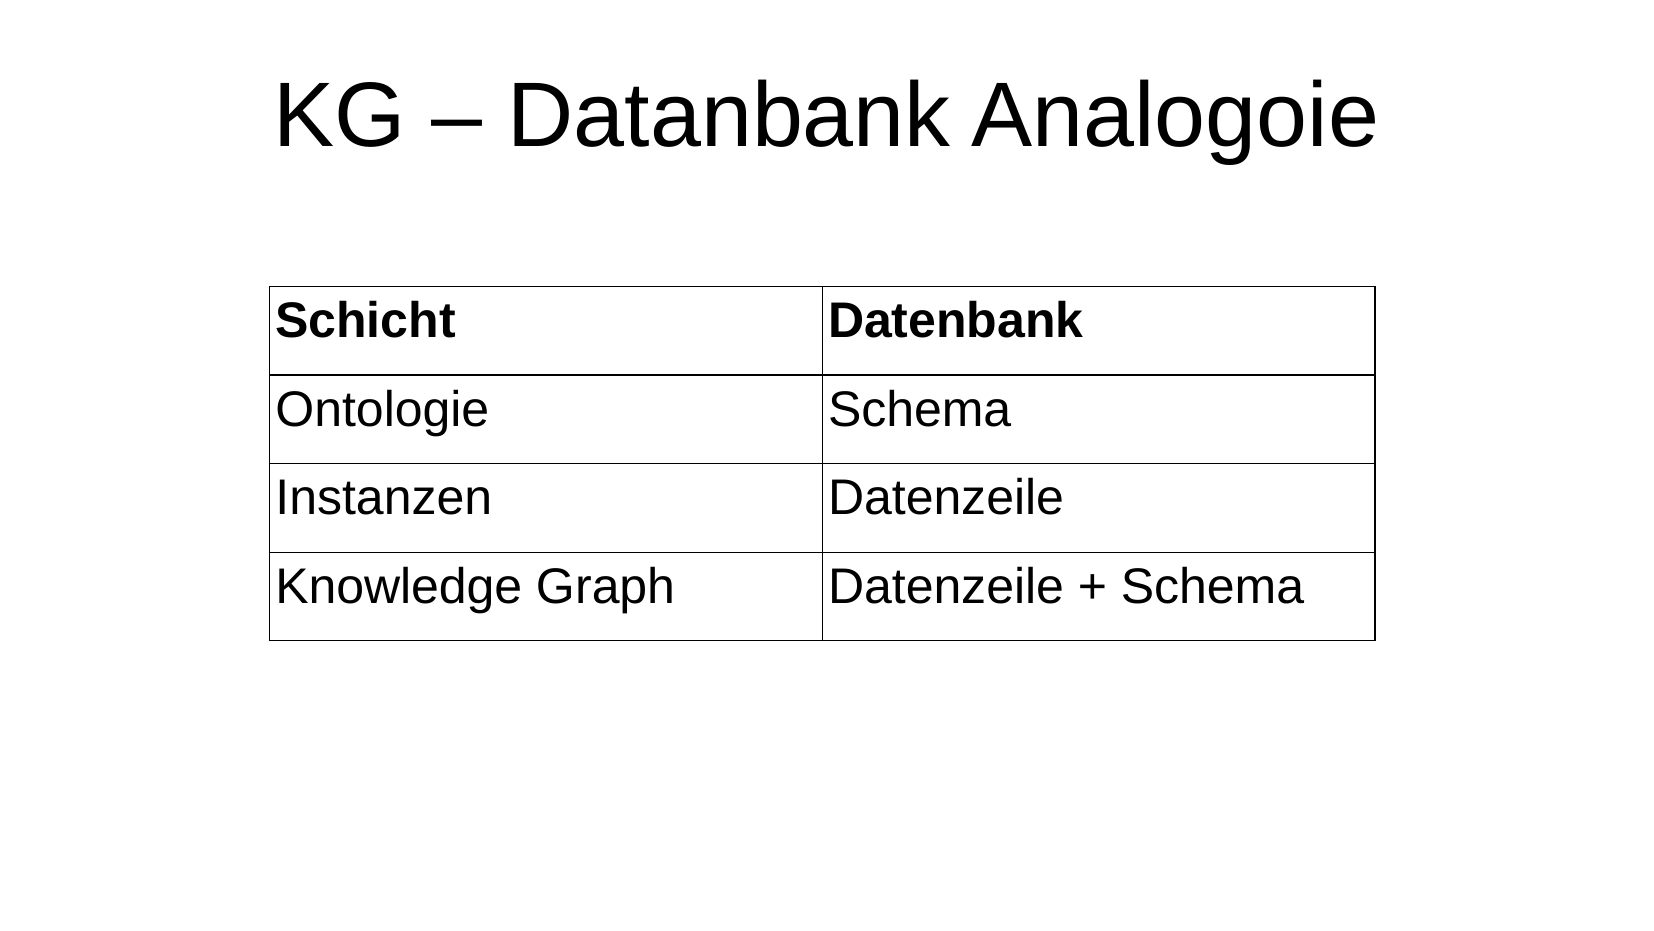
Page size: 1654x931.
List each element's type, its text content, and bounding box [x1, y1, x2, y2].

table_cell Ontologie [270, 376, 822, 463]
table_cell Instanzen [270, 464, 822, 552]
table_header Schicht [270, 287, 822, 374]
table_header Datenbank [823, 287, 1374, 374]
title KG – Datanbank Analogoie [82, 37, 1571, 193]
table_cell Datenzeile [823, 464, 1374, 552]
table_cell Datenzeile + Schema [823, 553, 1374, 640]
table_cell Schema [823, 376, 1374, 463]
table_cell Knowledge Graph [270, 553, 822, 640]
